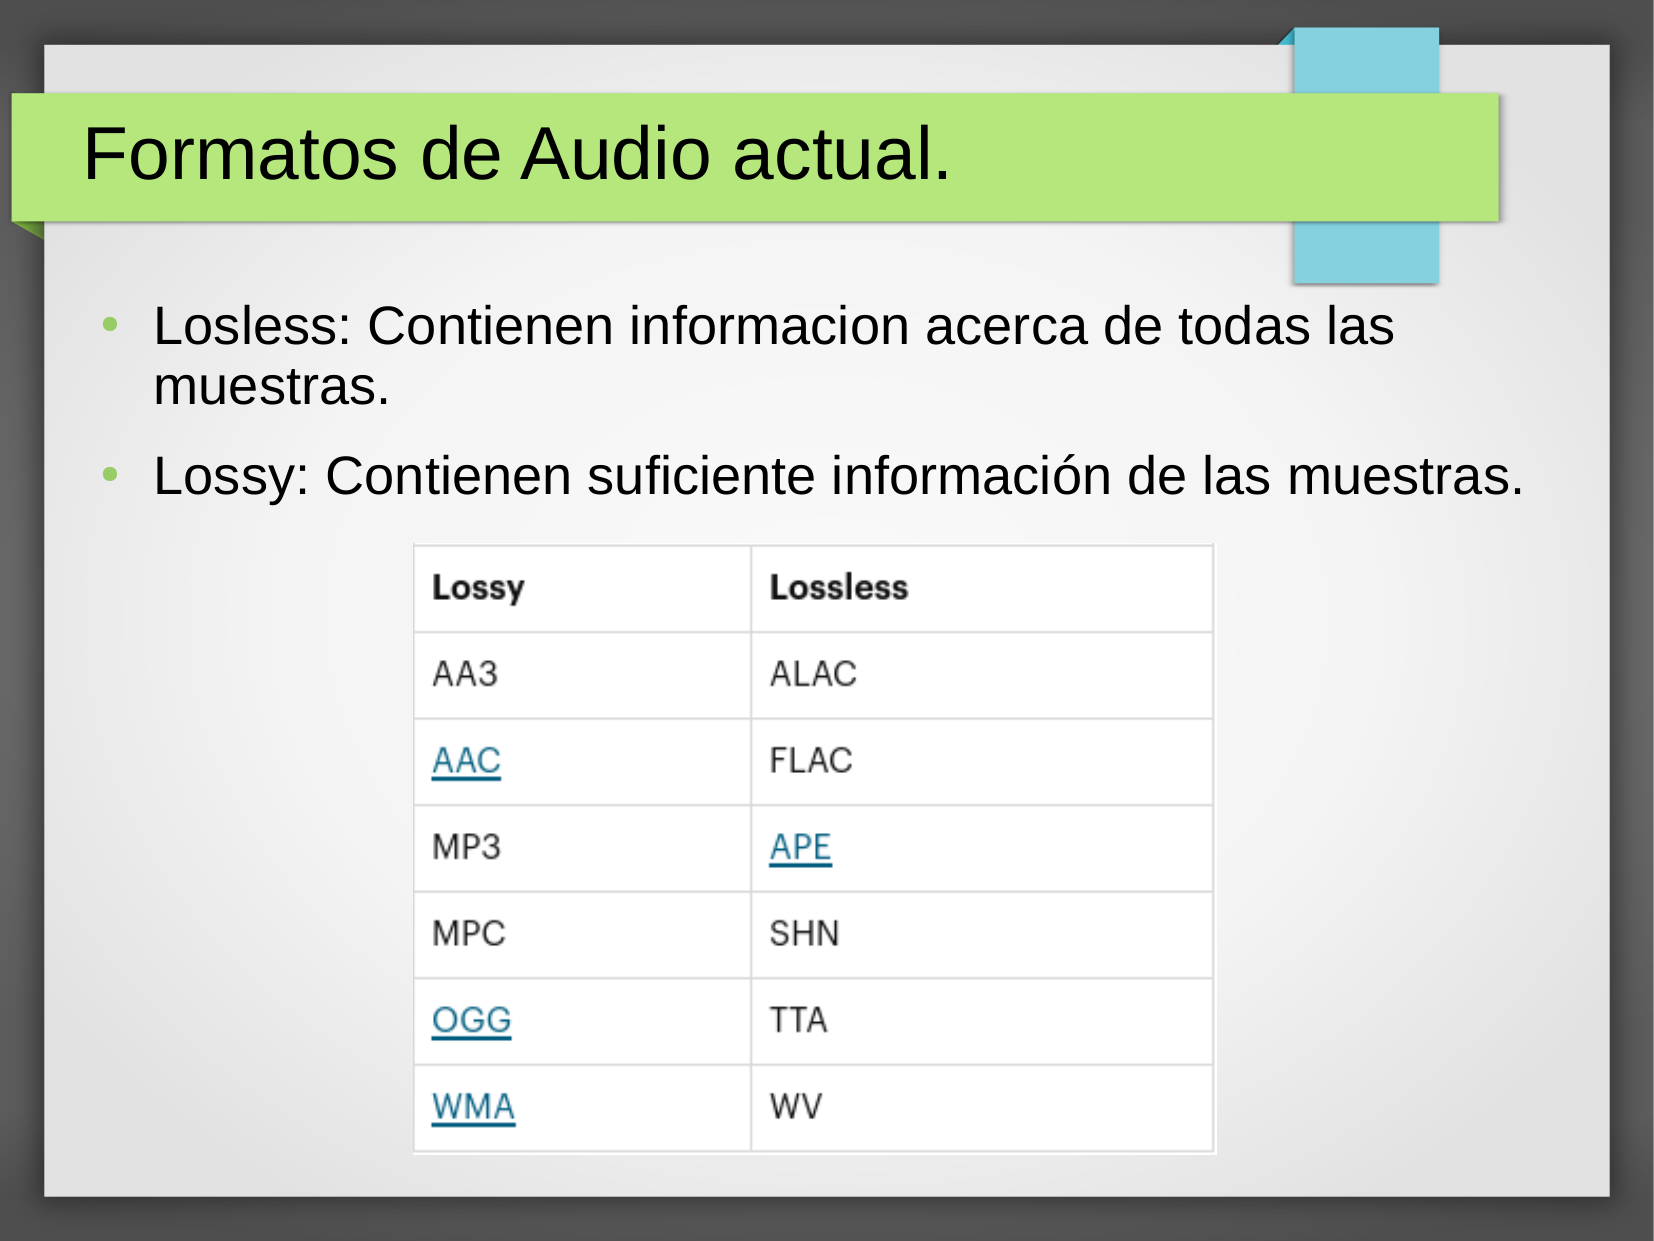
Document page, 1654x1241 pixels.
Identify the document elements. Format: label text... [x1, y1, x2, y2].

picture [0, 0, 1654, 1241]
title Formatos de Audio actual. [82, 94, 1264, 213]
list Losless: Contienen informacion acerca de todas las muestras. Lossy: Contienen suficiente información de las muestras. [82, 295, 1571, 1015]
